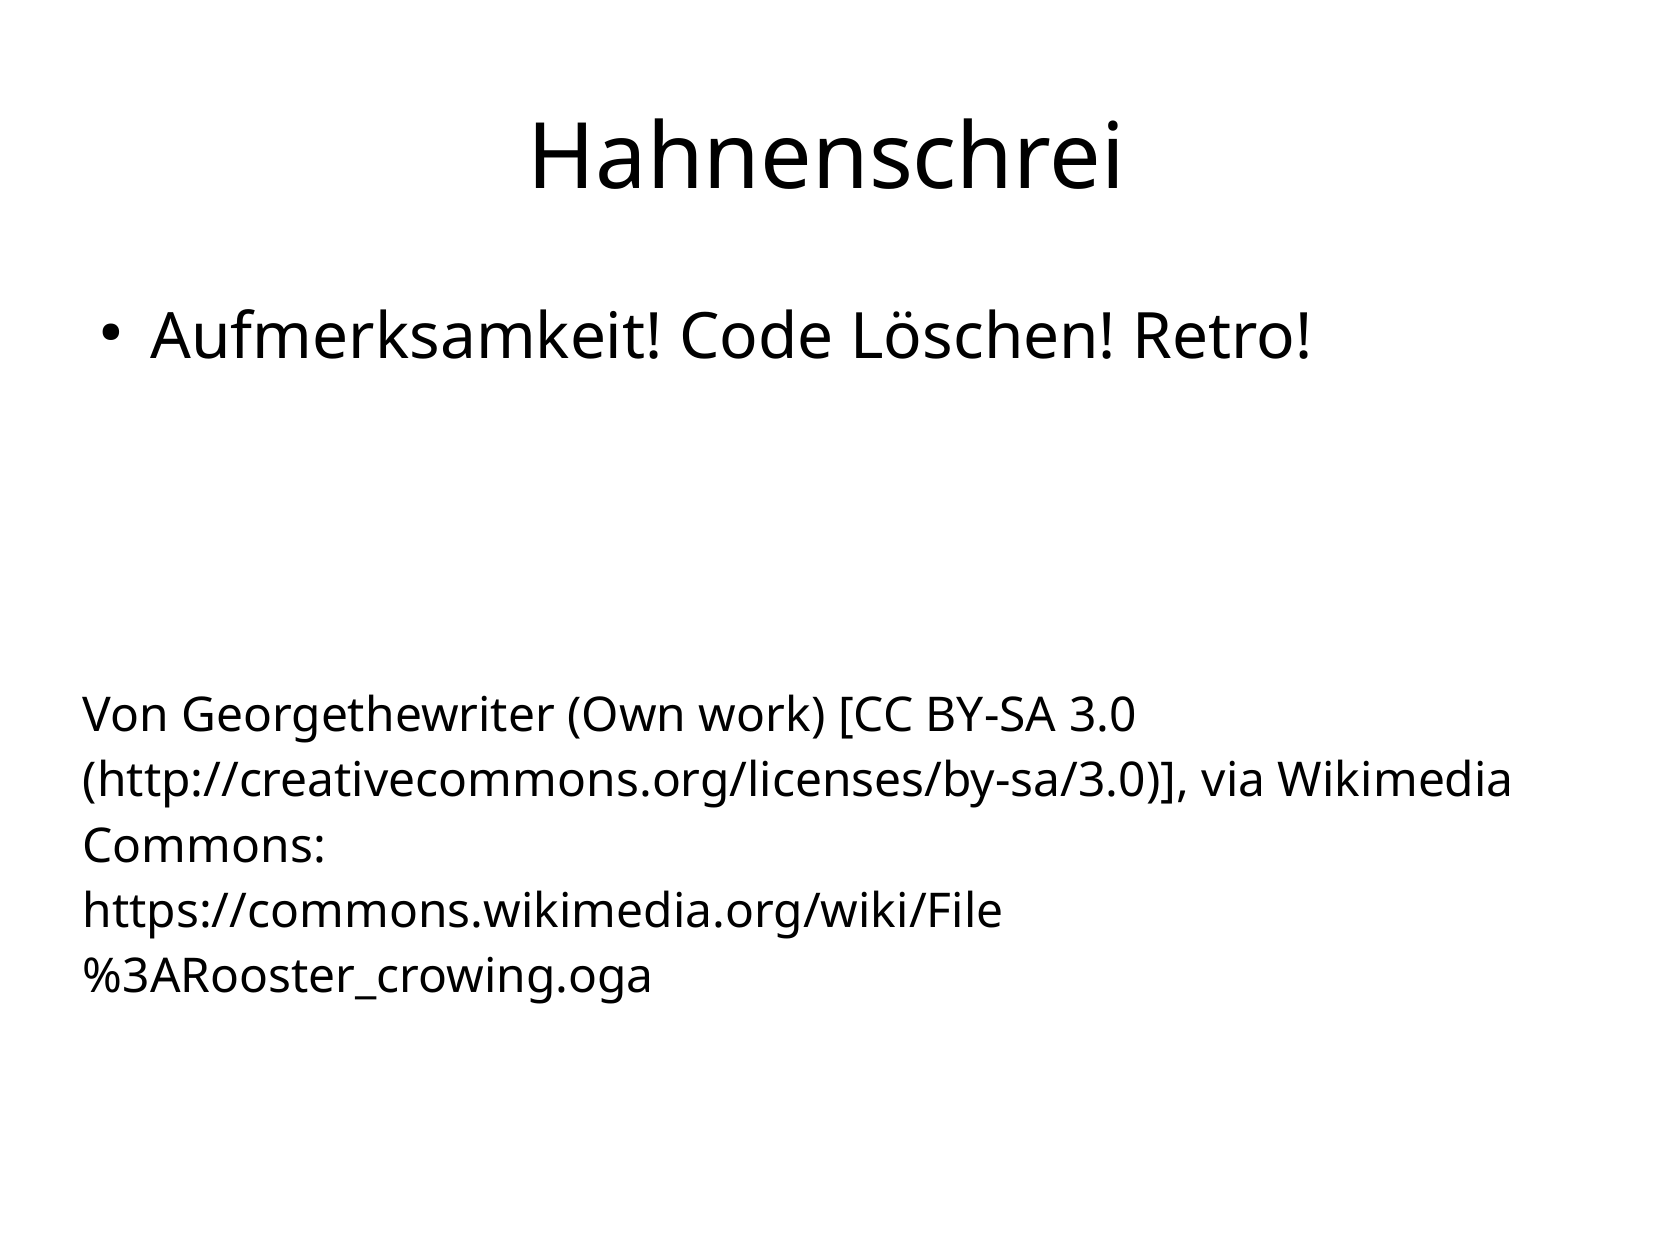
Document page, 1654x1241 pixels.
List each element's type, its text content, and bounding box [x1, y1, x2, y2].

list Aufmerksamkeit! Code Löschen! Retro! Von Georgethewriter (Own work) [CC BY-SA 3.0 (http://creativecommons.org/licenses/by-sa/3.0)], via Wikimedia Commons: https://commons.wikimedia.org/wiki/File%3ARooster_crowing.oga [82, 290, 1571, 1010]
title Hahnenschrei [82, 49, 1571, 257]
